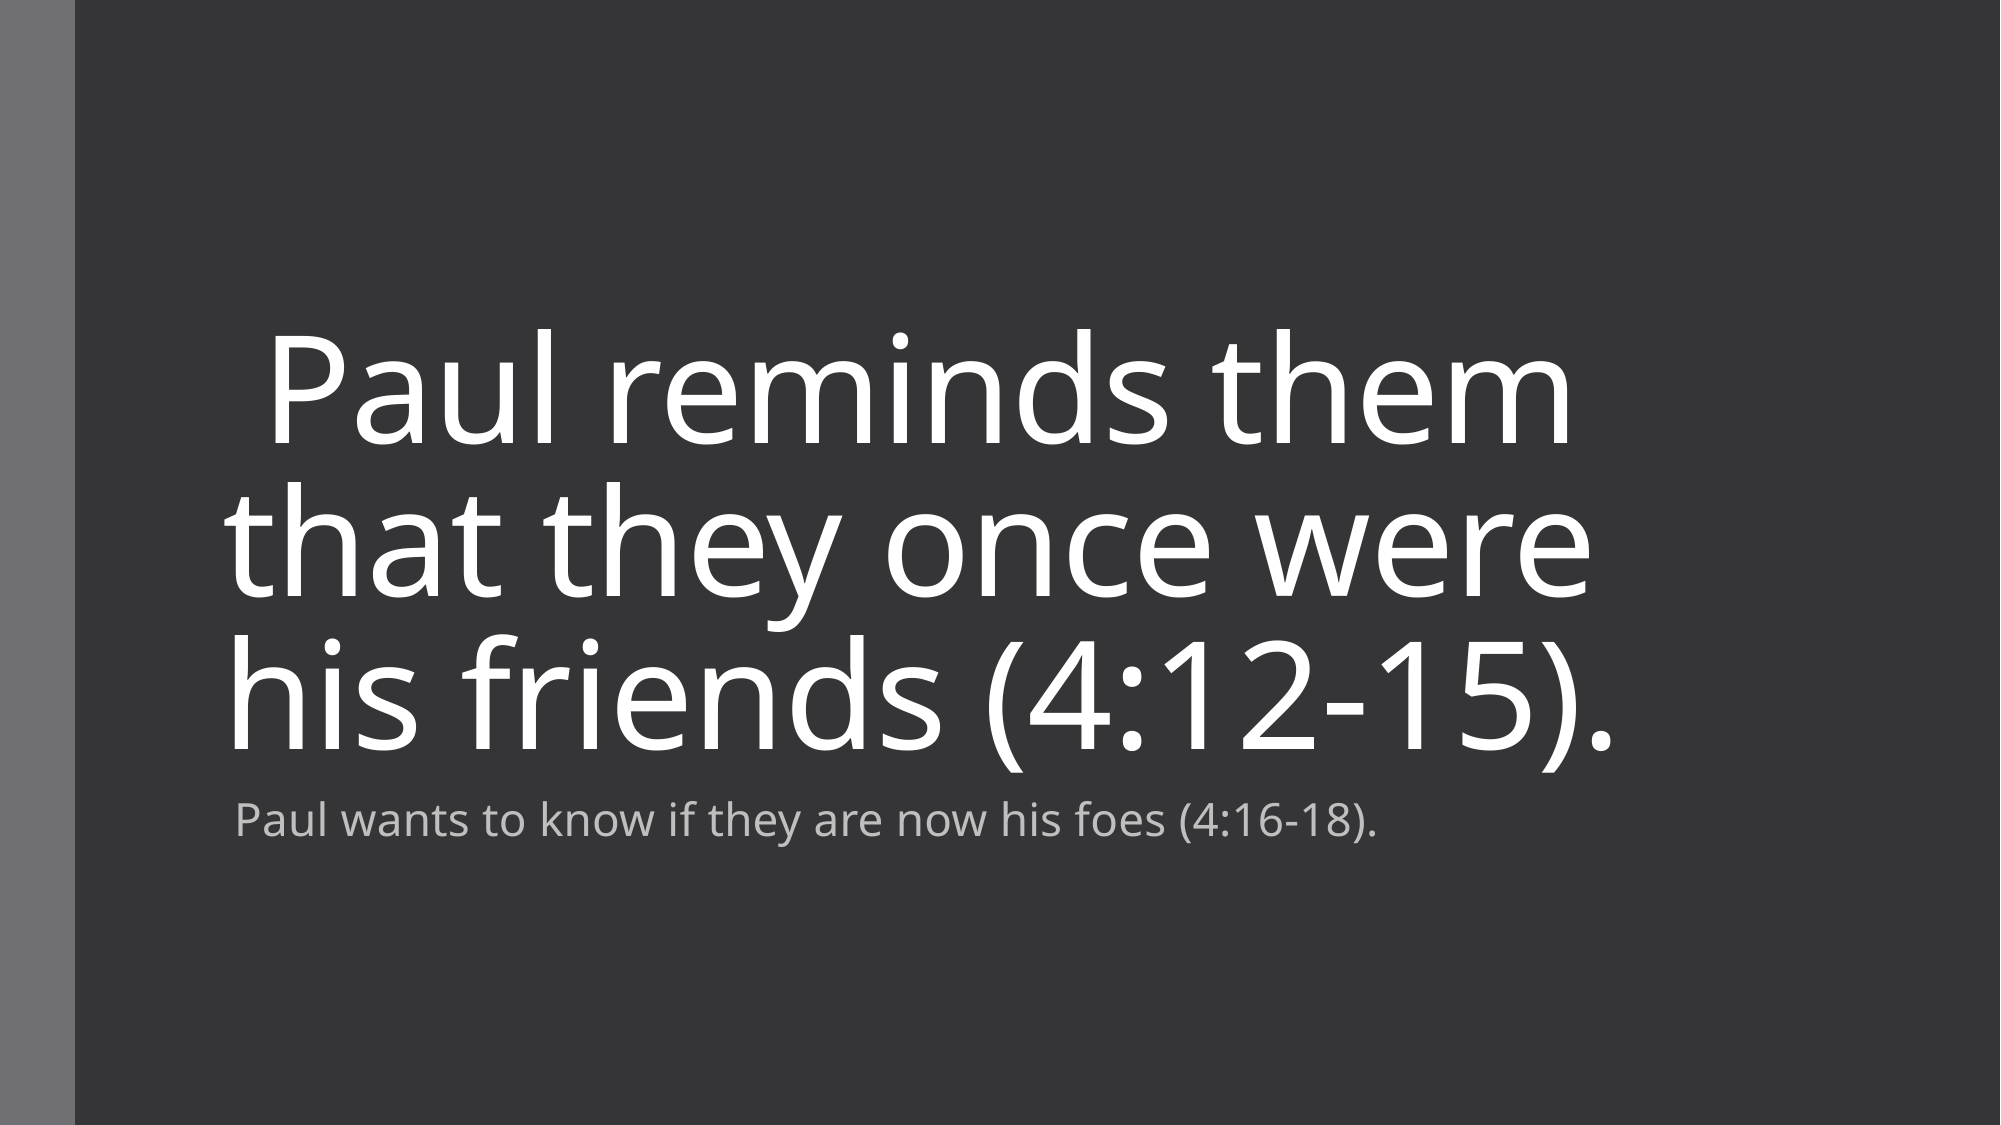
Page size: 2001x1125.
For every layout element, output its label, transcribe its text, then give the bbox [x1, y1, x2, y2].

subtitle Paul wants to know if they are now his foes (4:16-18). [206, 787, 1752, 1066]
title Paul reminds them that they once were his friends (4:12-15). [206, 124, 1752, 787]
